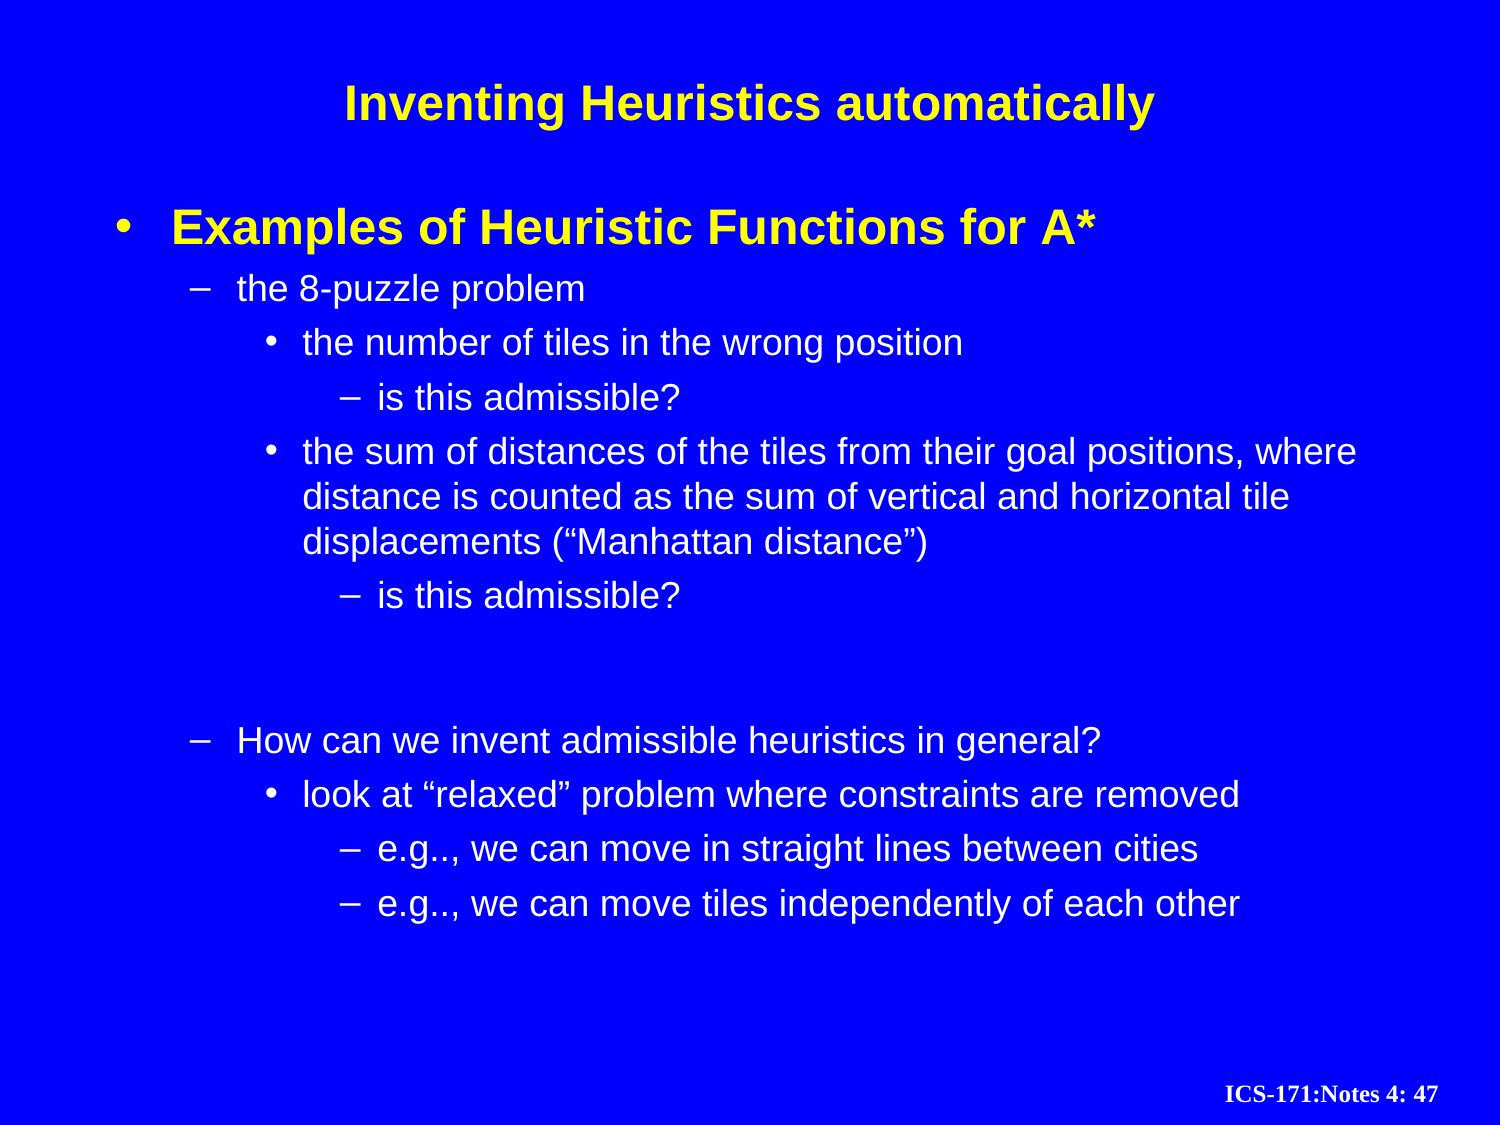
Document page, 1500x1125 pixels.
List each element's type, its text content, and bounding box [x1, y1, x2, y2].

list Examples of Heuristic Functions for A* the 8-puzzle problem the number of tiles in the wrong position is this admissible? the sum of distances of the tiles from their goal positions, where distance is counted as the sum of vertical and horizontal tile displacements (“Manhattan distance”) is this admissible? How can we invent admissible heuristics in general? look at “relaxed” problem where constraints are removed e.g.., we can move in straight lines between cities e.g.., we can move tiles independently of each other [99, 187, 1388, 1013]
title Inventing Heuristics automatically [112, 49, 1388, 150]
